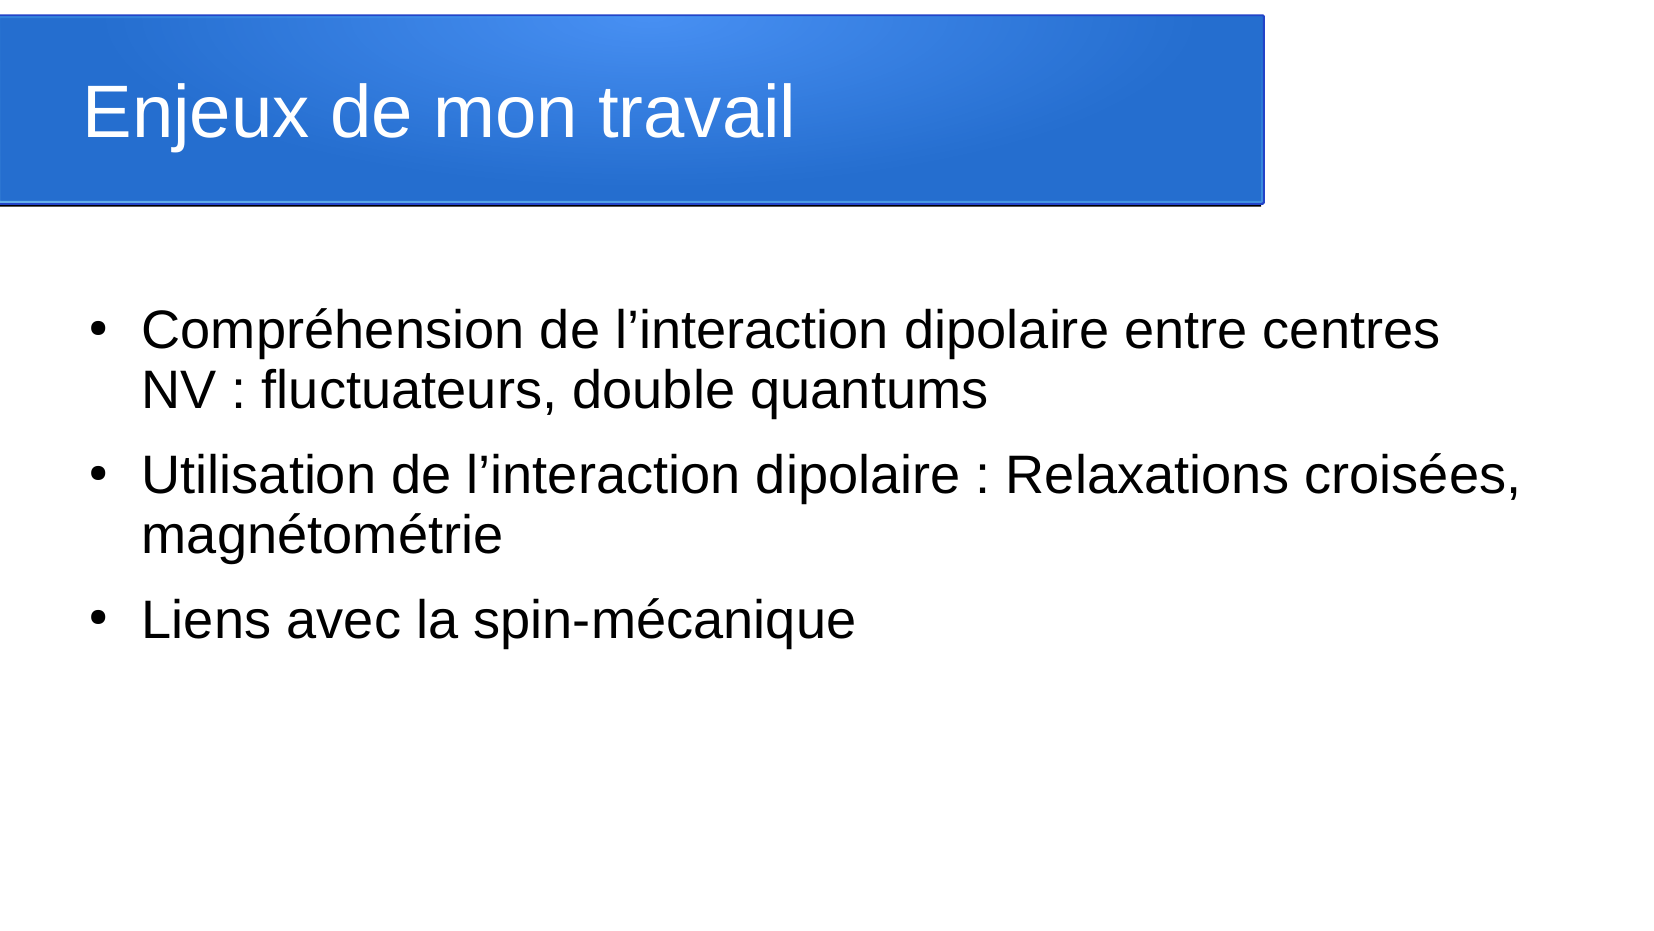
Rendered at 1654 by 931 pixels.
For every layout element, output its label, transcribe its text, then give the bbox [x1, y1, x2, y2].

title Enjeux de mon travail [82, 35, 1235, 189]
list Compréhension de l’interaction dipolaire entre centres NV : fluctuateurs, double quantums Utilisation de l’interaction dipolaire : Relaxations croisées, magnétométrie Liens avec la spin-mécanique [70, 299, 1560, 839]
